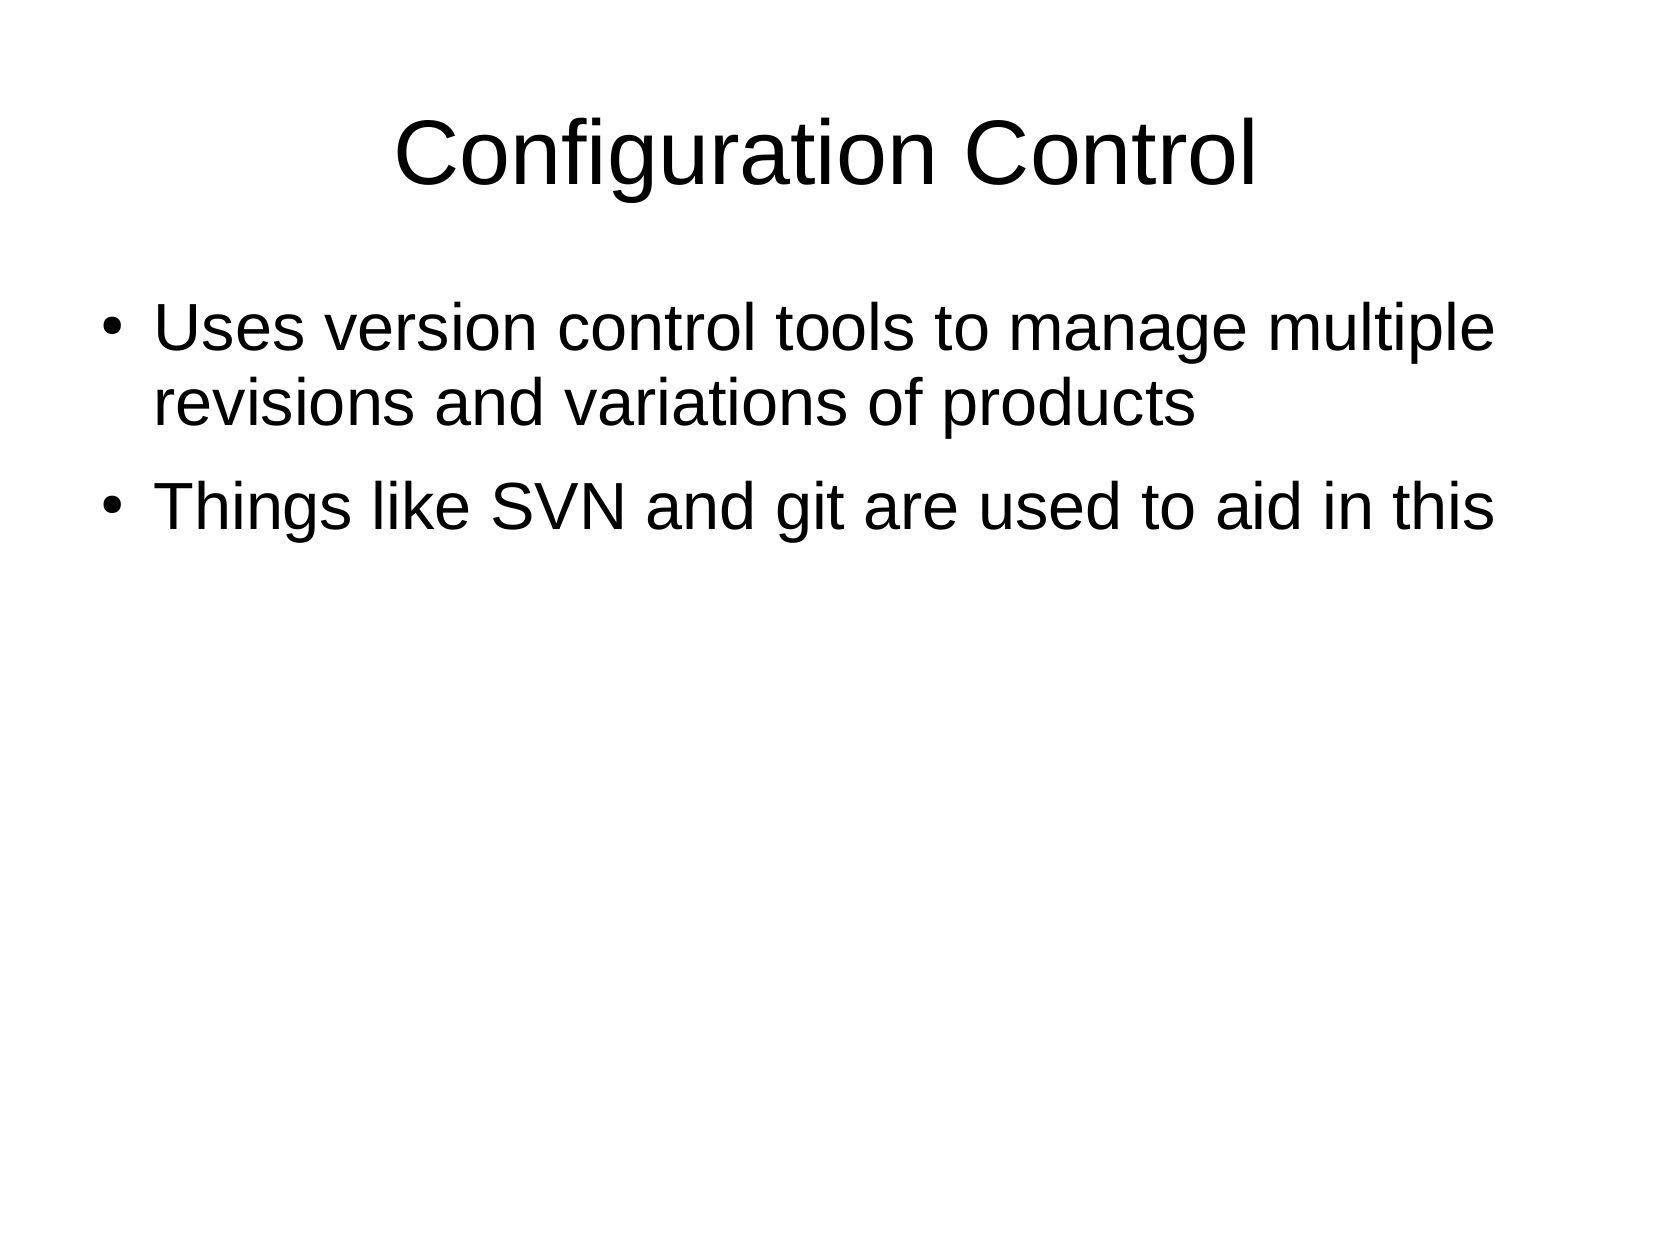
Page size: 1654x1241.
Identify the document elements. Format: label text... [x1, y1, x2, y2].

list Uses version control tools to manage multiple revisions and variations of products Things like SVN and git are used to aid in this [82, 290, 1571, 1010]
title Configuration Control [82, 49, 1571, 257]
